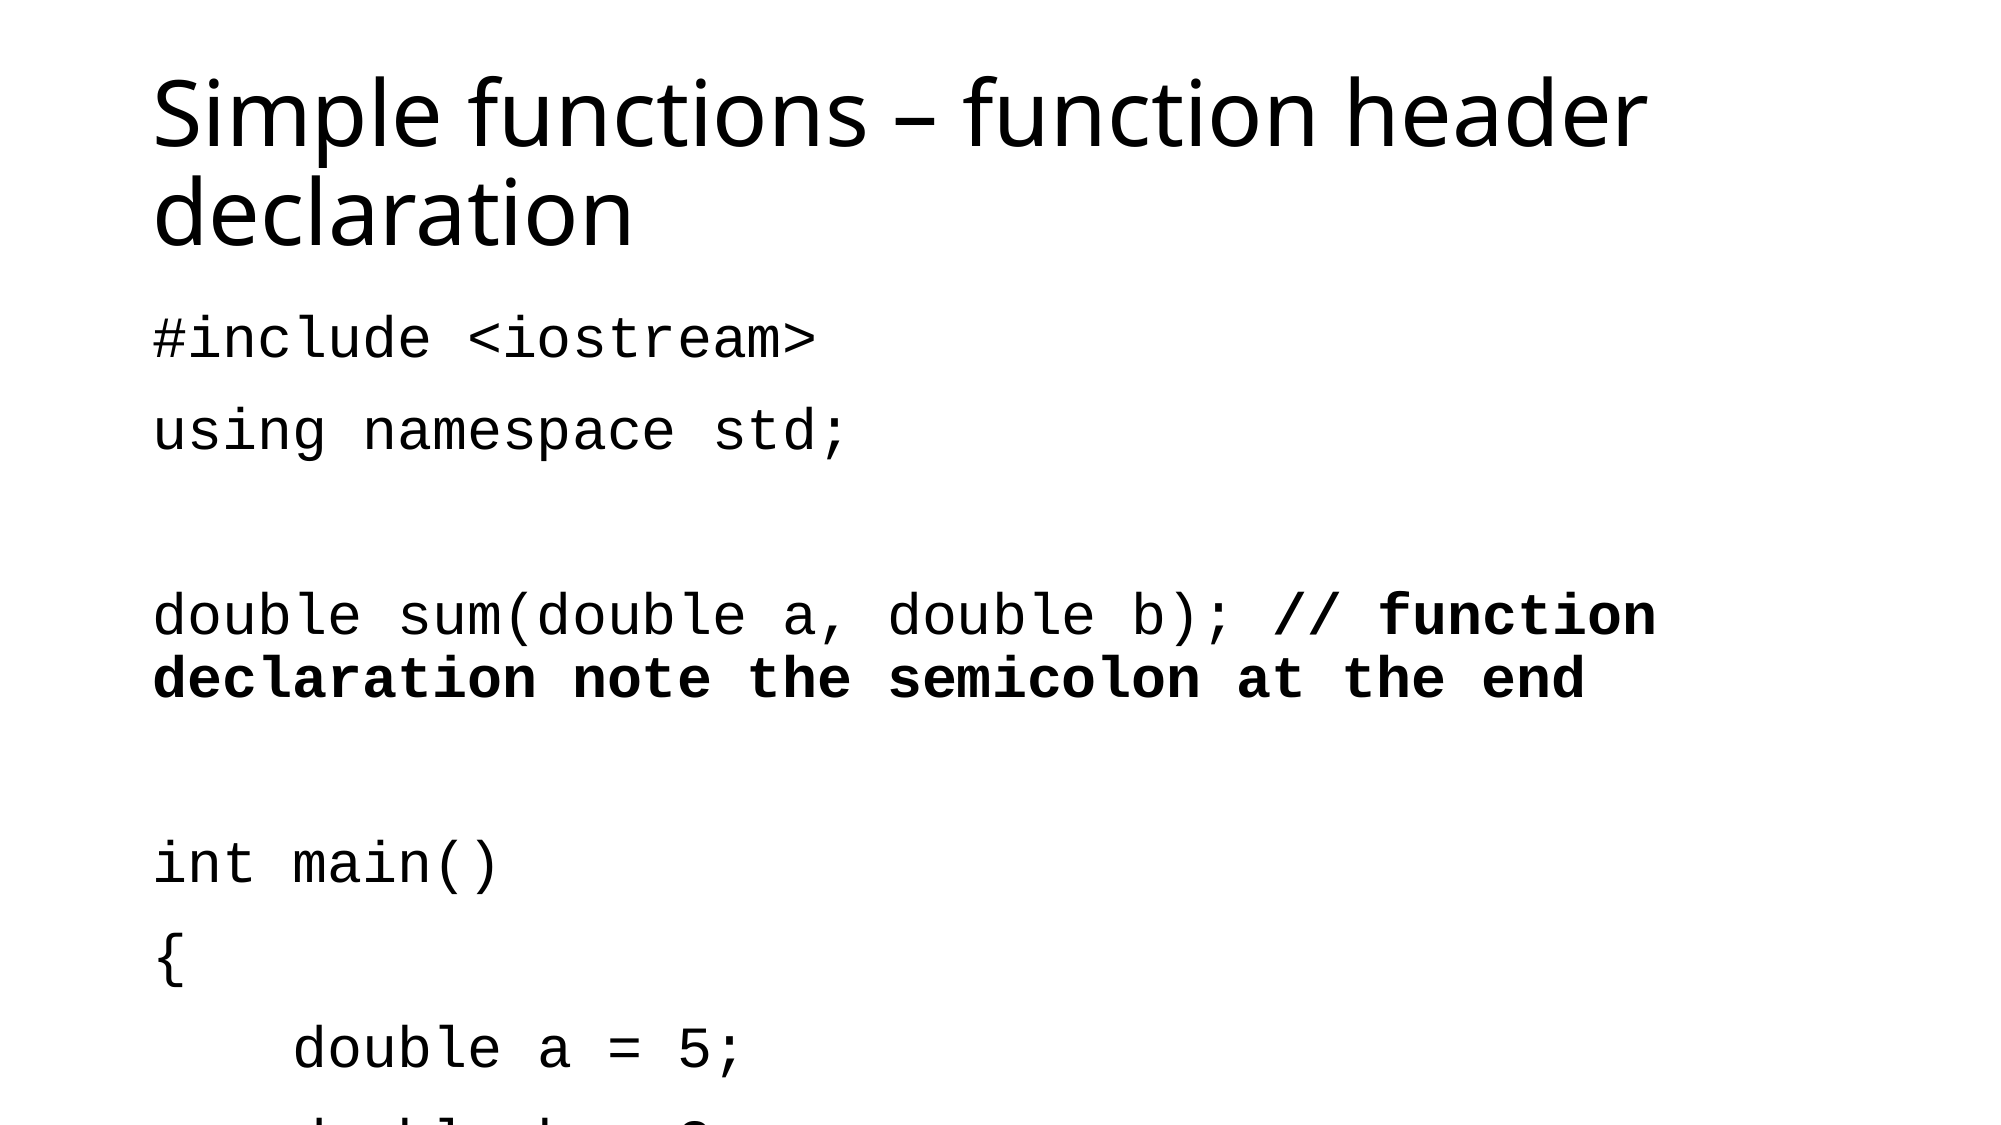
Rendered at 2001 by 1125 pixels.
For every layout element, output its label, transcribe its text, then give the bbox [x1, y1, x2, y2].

title Simple functions – function header declaration [137, 59, 1863, 278]
footer [662, 1042, 1338, 1103]
list #include <iostream> using namespace std; double sum(double a, double b); // function declaration note the semicolon at the end int main() { double a = 5; double b = 3; cout << "The sum of " << a << " and " << b << " is: " << sum(a,b); } double sum(double a, double b){ // function definition return a+b; } [137, 299, 1863, 1014]
